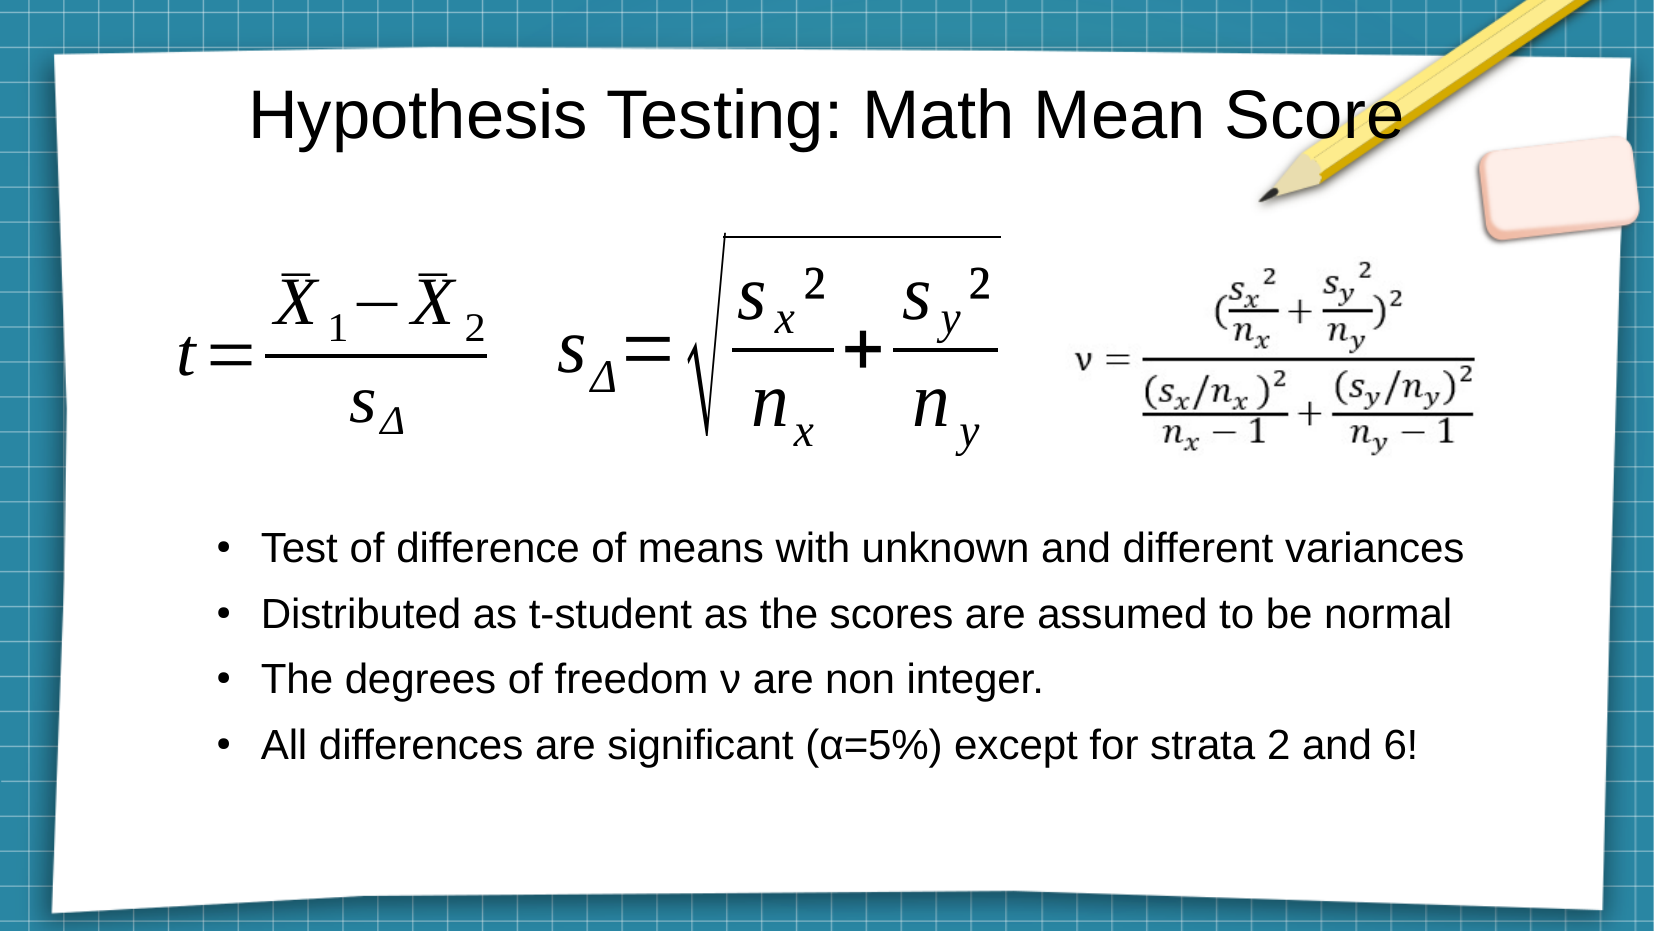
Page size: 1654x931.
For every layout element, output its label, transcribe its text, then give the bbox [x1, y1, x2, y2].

list Test of difference of means with unknown and different variances Distributed as t-student as the scores are assumed to be normal The degrees of freedom ν are non integer. All differences are significant (α=5%) except for strata 2 and 6! [201, 524, 1514, 795]
chart [176, 265, 492, 446]
picture [0, 0, 1654, 931]
chart [552, 230, 1003, 456]
title Hypothesis Testing: Math Mean Score [82, 37, 1571, 193]
